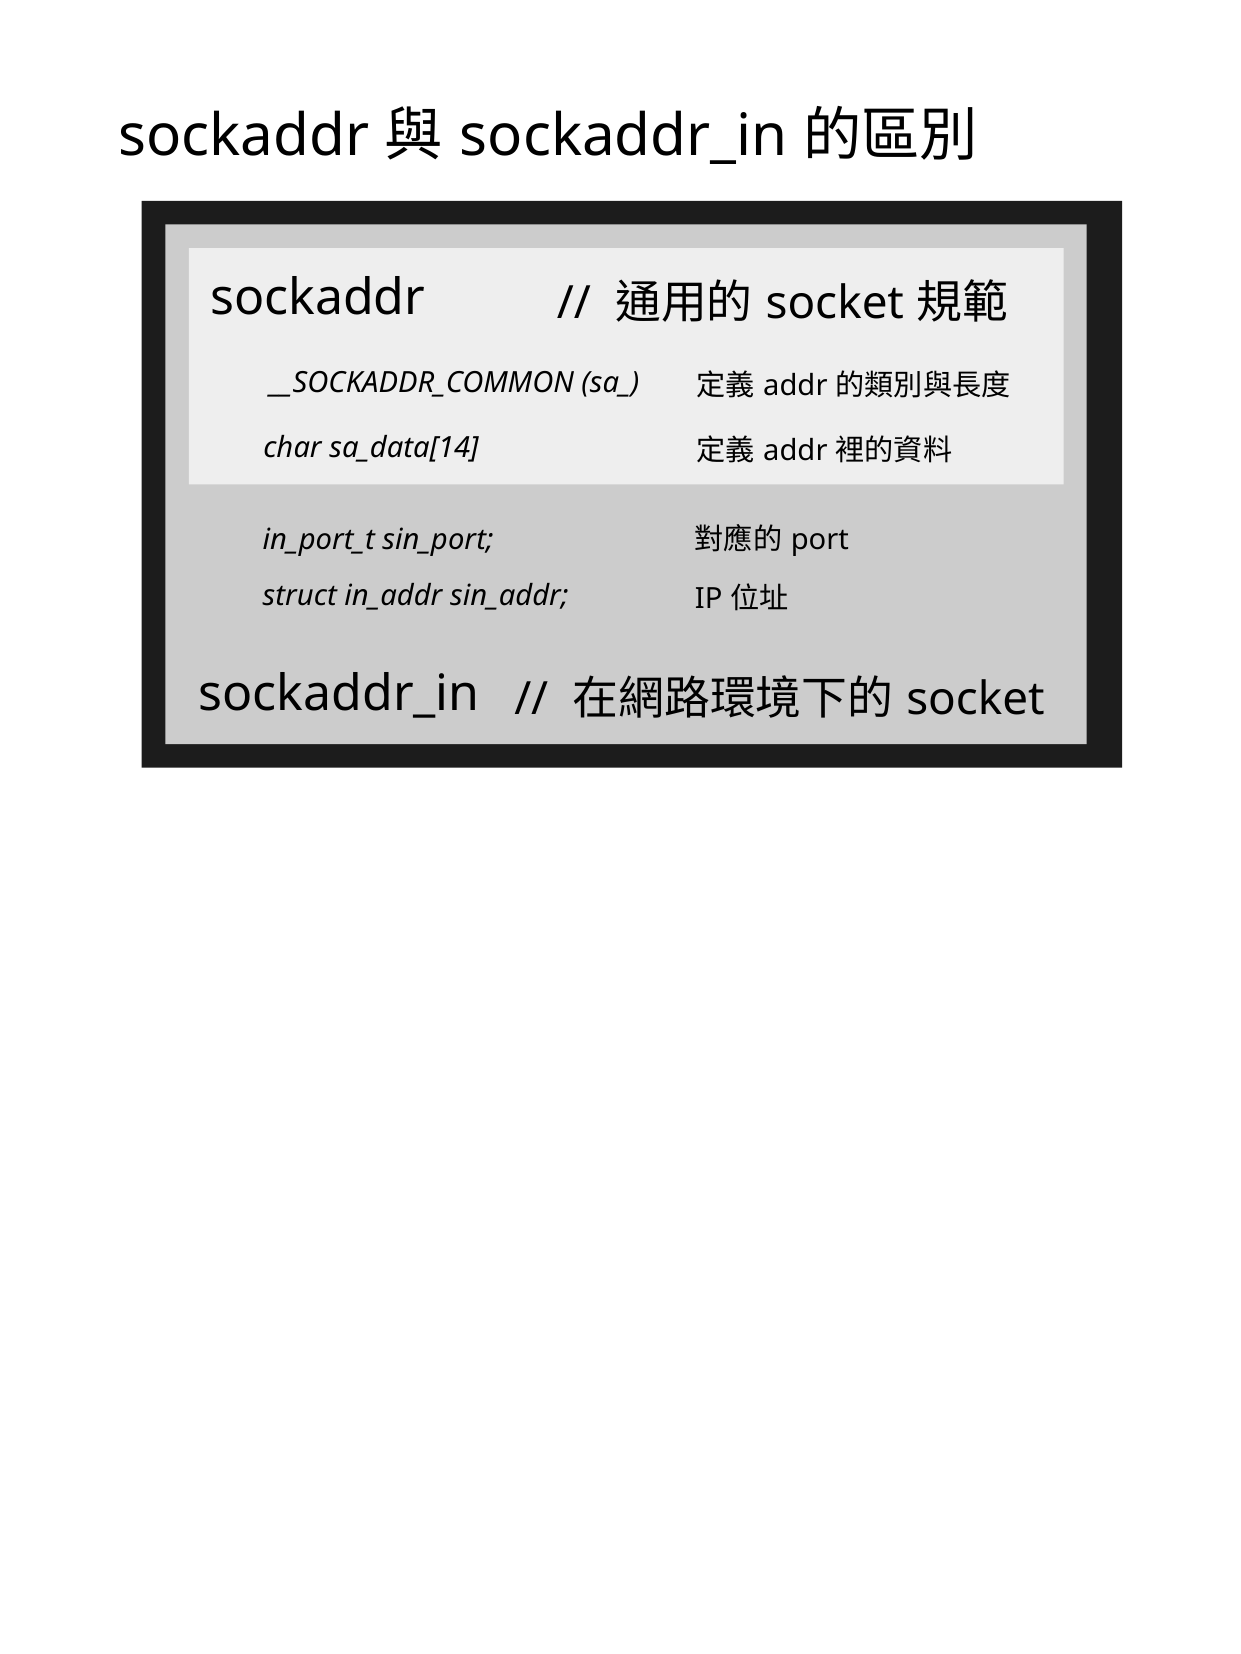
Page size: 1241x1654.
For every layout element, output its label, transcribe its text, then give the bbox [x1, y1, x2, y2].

text_box char sa_data[14] [248, 419, 515, 464]
text_box sockaddr_in [183, 649, 489, 715]
text_box 對應的port [679, 507, 863, 553]
text_box // 通用的socket規範 [542, 258, 1035, 319]
text_box [141, 200, 1123, 768]
text_box sockaddr與sockaddr_in的區別 [103, 80, 958, 154]
text_box sockaddr [195, 253, 426, 319]
text_box struct in_addr sin_addr; [248, 566, 632, 612]
text_box 定義addr的類別與長度 [681, 354, 1016, 399]
text_box in_port_t sin_port; [248, 510, 558, 556]
text_box __SOCKADDR_COMMON (sa_) [255, 354, 624, 399]
text_box // 在網路環境下的socket [499, 653, 1075, 715]
text_box 定義addr裡的資料 [681, 419, 958, 464]
text_box IP位址 [679, 566, 804, 612]
